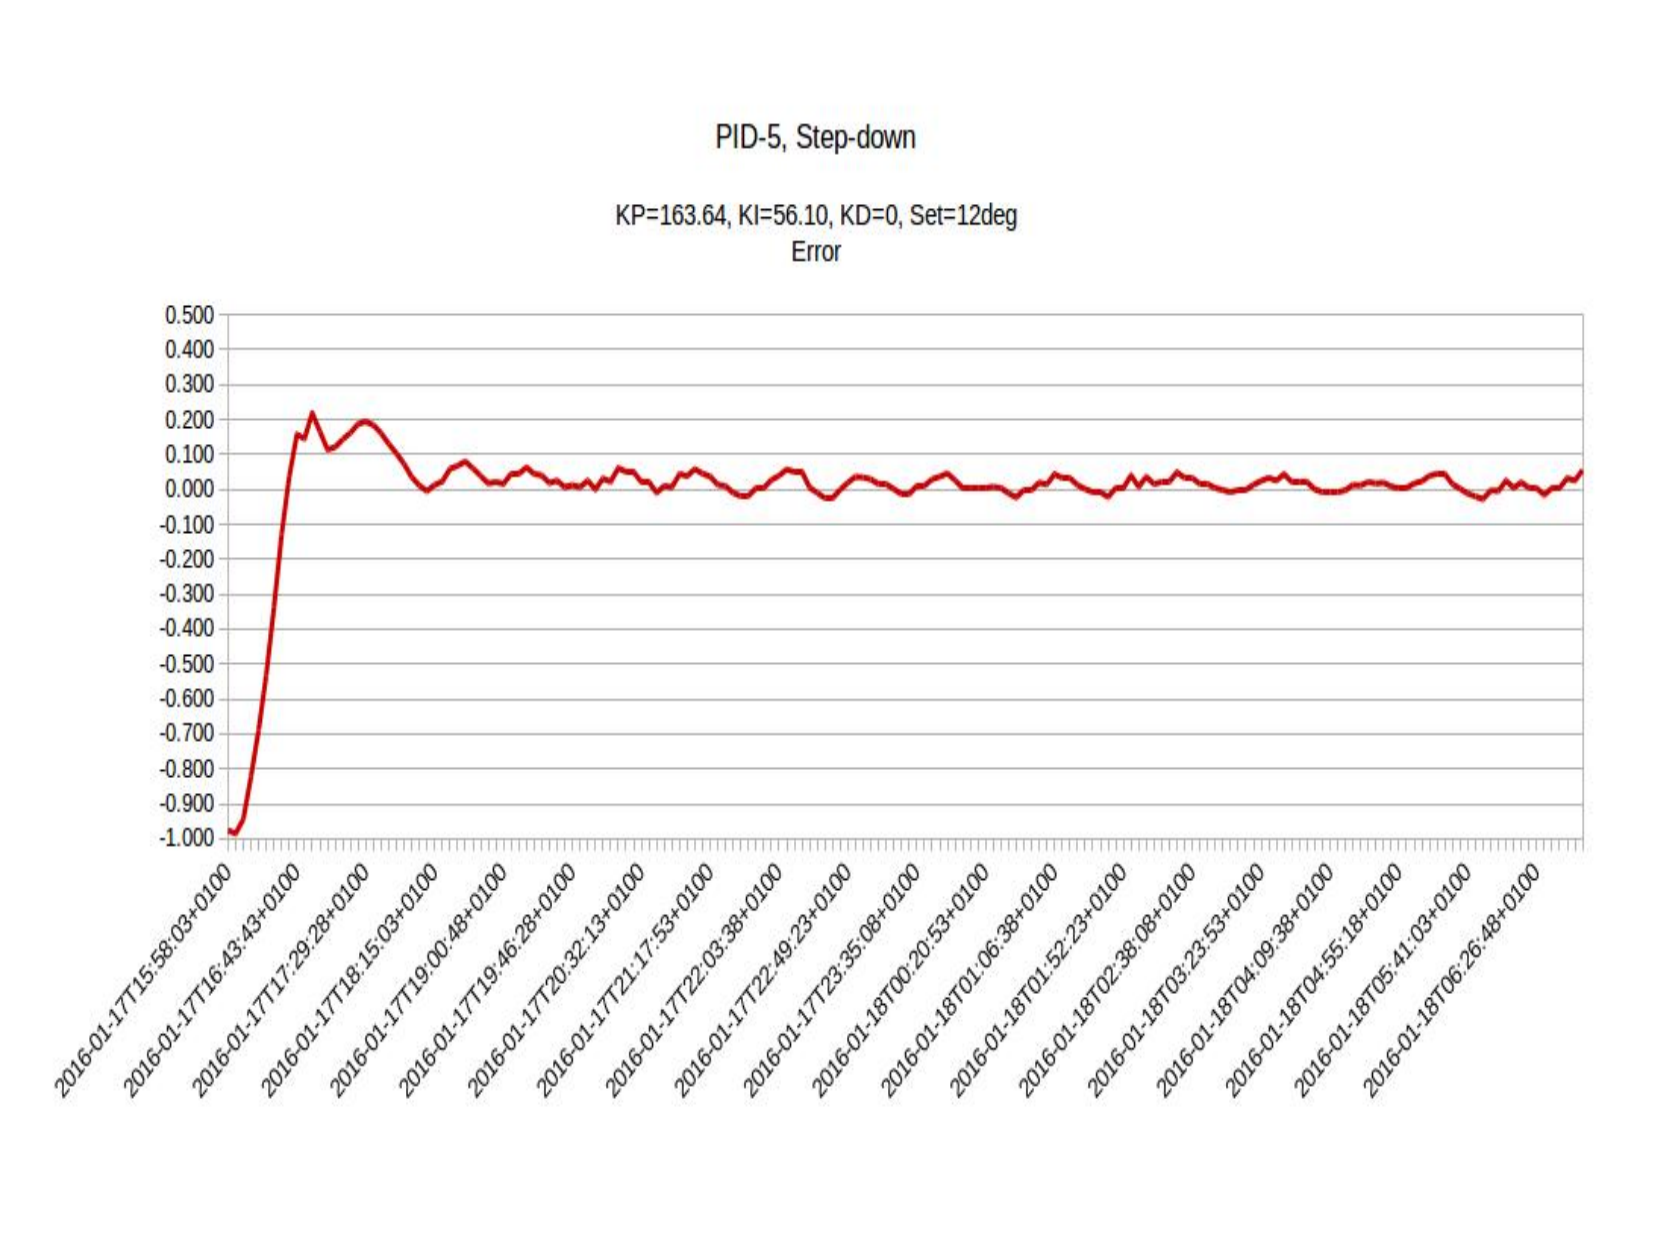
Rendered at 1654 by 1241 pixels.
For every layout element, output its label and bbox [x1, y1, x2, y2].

picture [17, 74, 1613, 1126]
